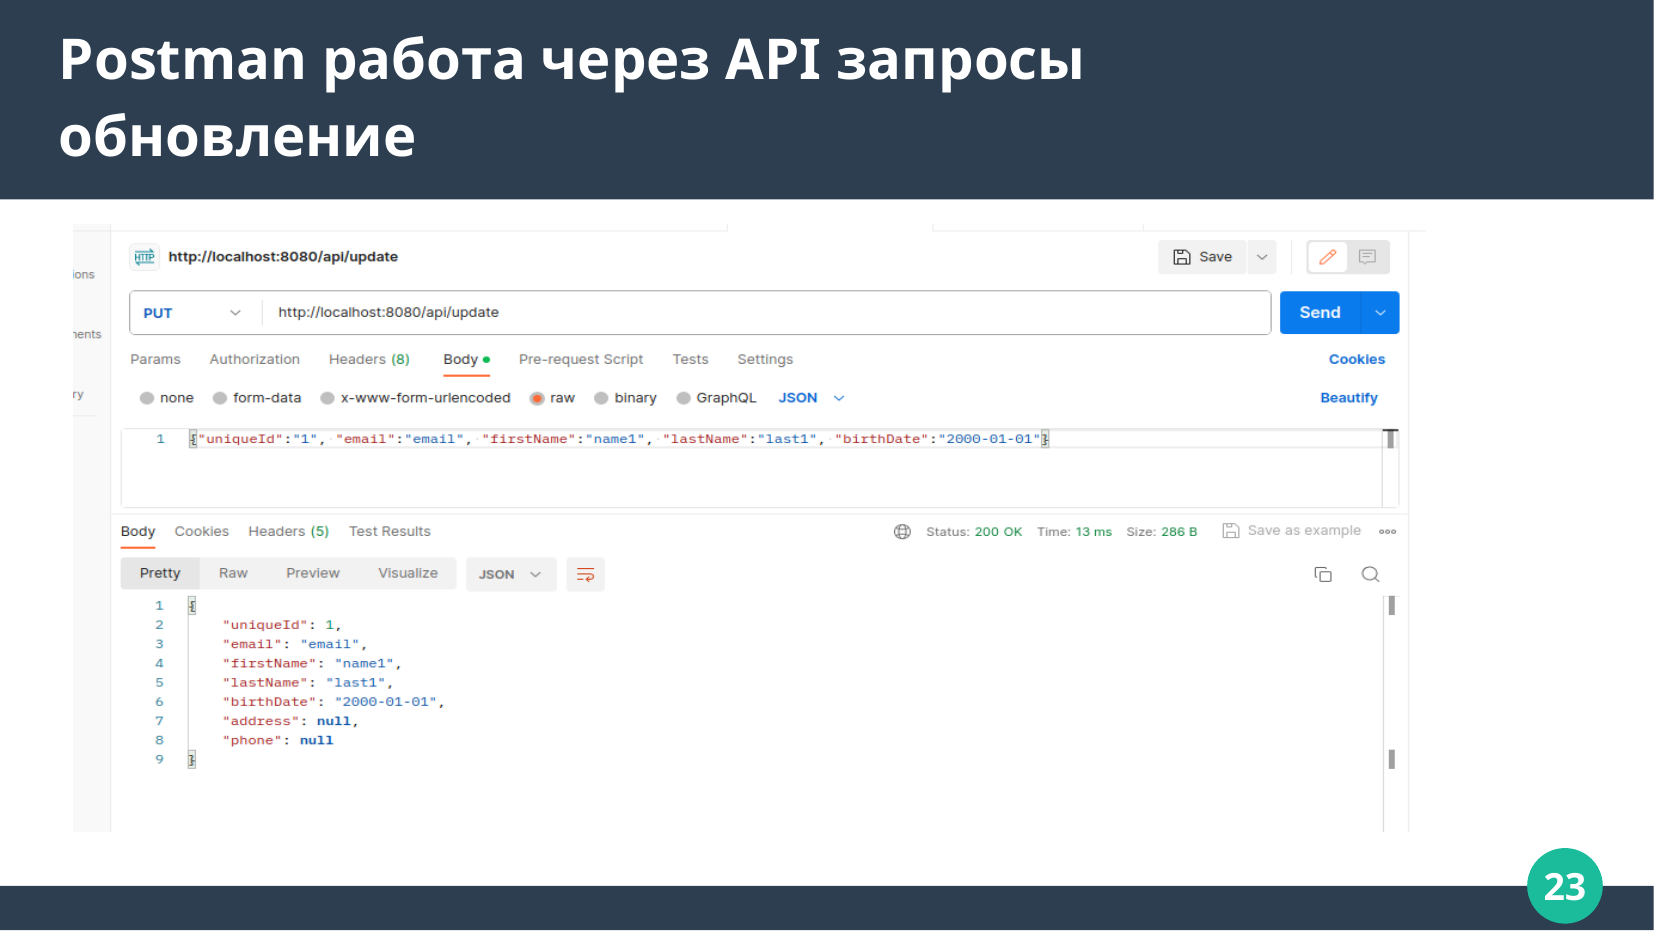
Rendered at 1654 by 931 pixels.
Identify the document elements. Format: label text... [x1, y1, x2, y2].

title Postman работа через API запросы обновление [59, 37, 1595, 155]
picture [73, 224, 1426, 832]
